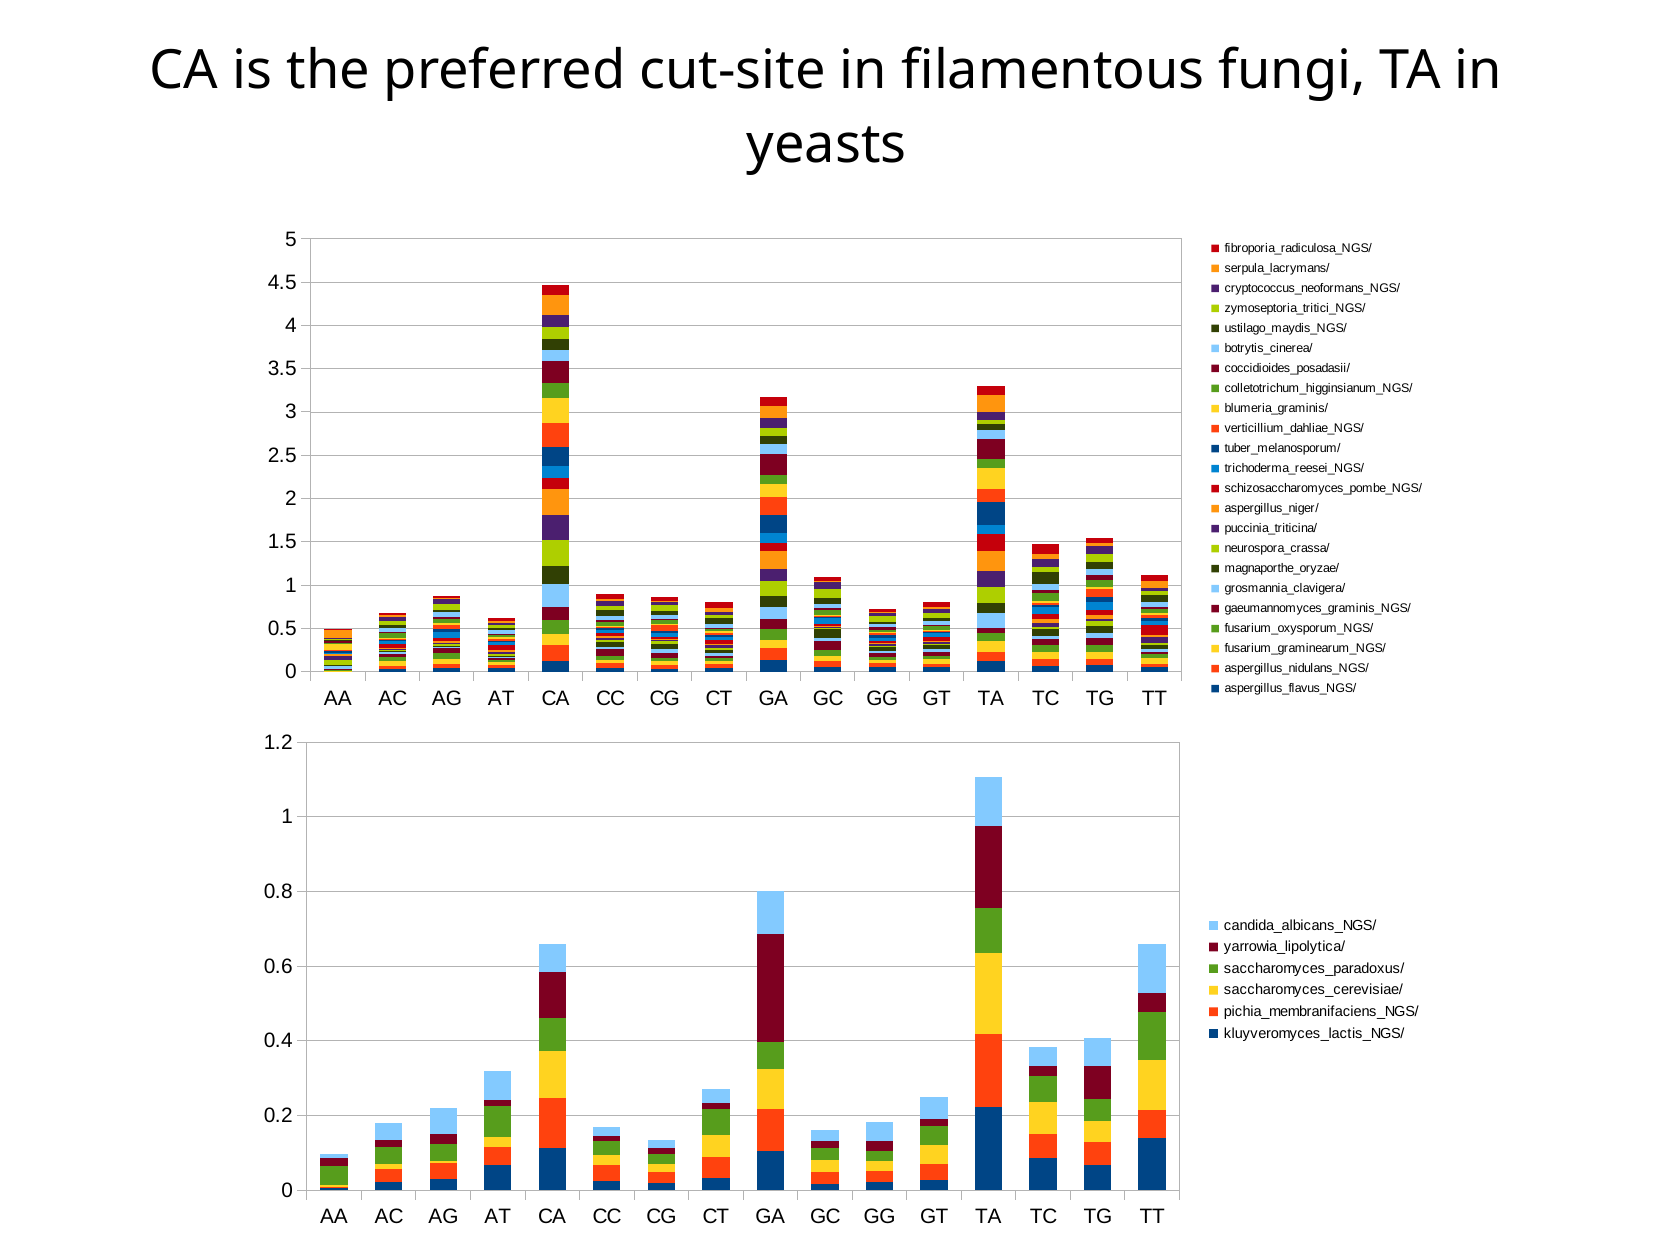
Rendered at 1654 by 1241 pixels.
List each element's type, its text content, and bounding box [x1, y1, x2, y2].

chart [240, 217, 1441, 1239]
title CA is the preferred cut-site in filamentous fungi, TA in yeasts [82, 15, 1571, 196]
